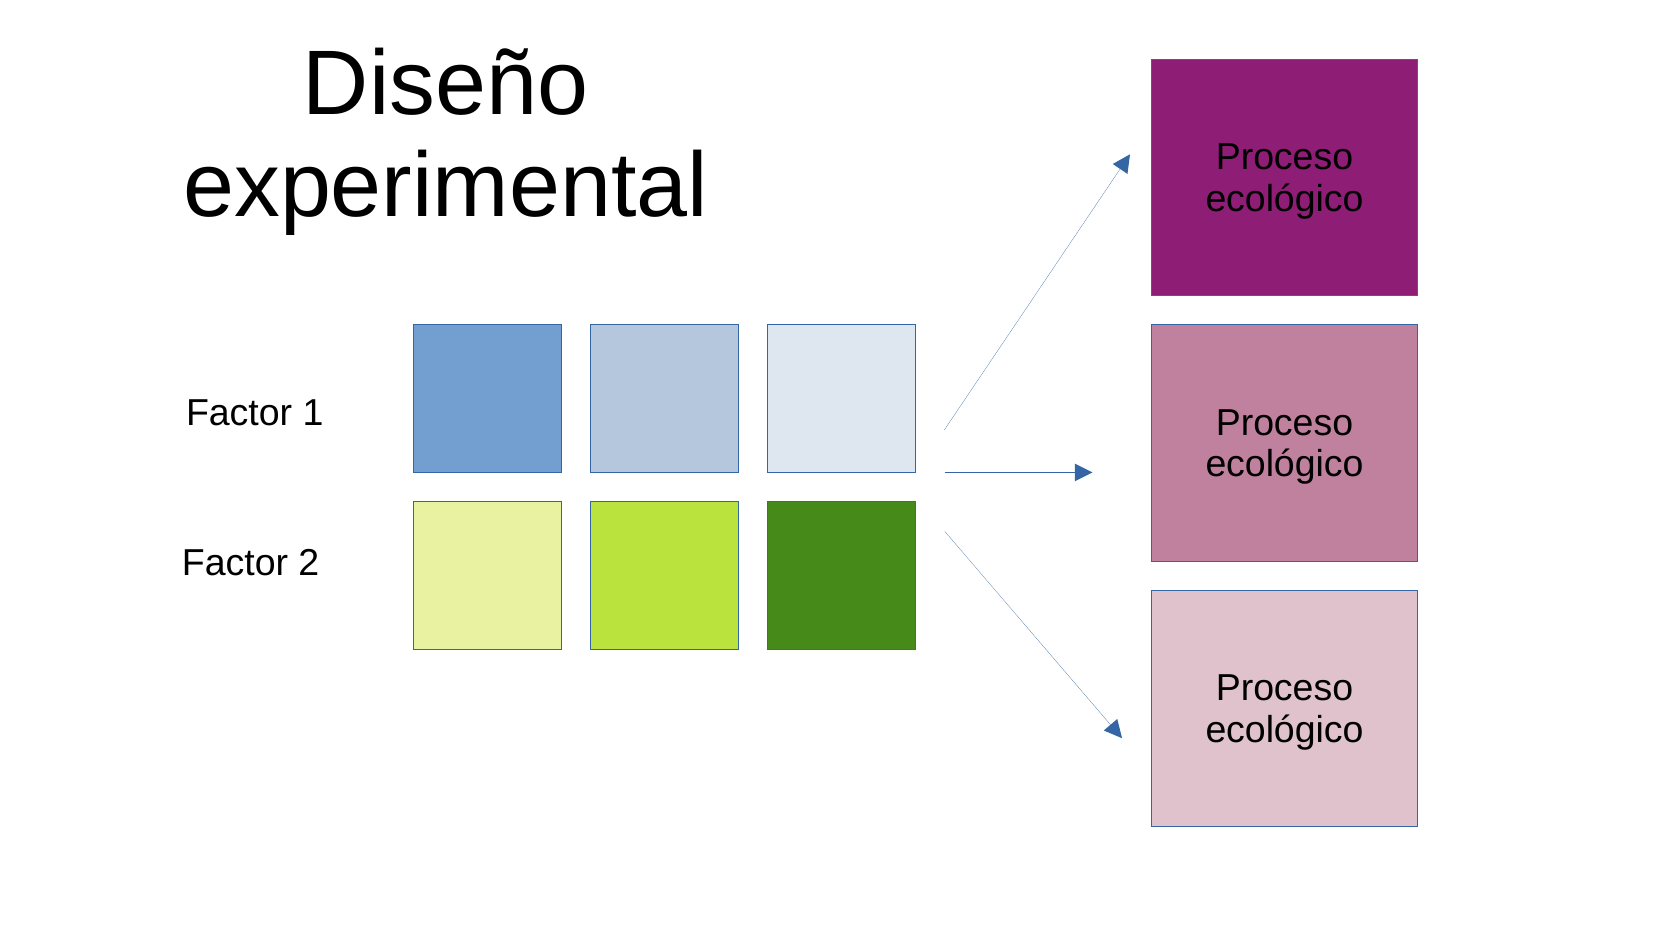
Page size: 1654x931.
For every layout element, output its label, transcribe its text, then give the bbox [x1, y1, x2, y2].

text_box Proceso ecológico [1151, 59, 1418, 296]
text_box [413, 324, 562, 473]
text_box [767, 501, 916, 650]
text_box [767, 324, 916, 473]
text_box Proceso ecológico [1151, 324, 1418, 562]
text_box [590, 501, 739, 650]
text_box [413, 501, 562, 650]
text_box Factor 1 [171, 383, 339, 441]
text_box Proceso ecológico [1151, 590, 1418, 827]
title Diseño experimental [29, 31, 863, 237]
text_box [590, 324, 739, 473]
text_box Factor 2 [167, 533, 335, 591]
